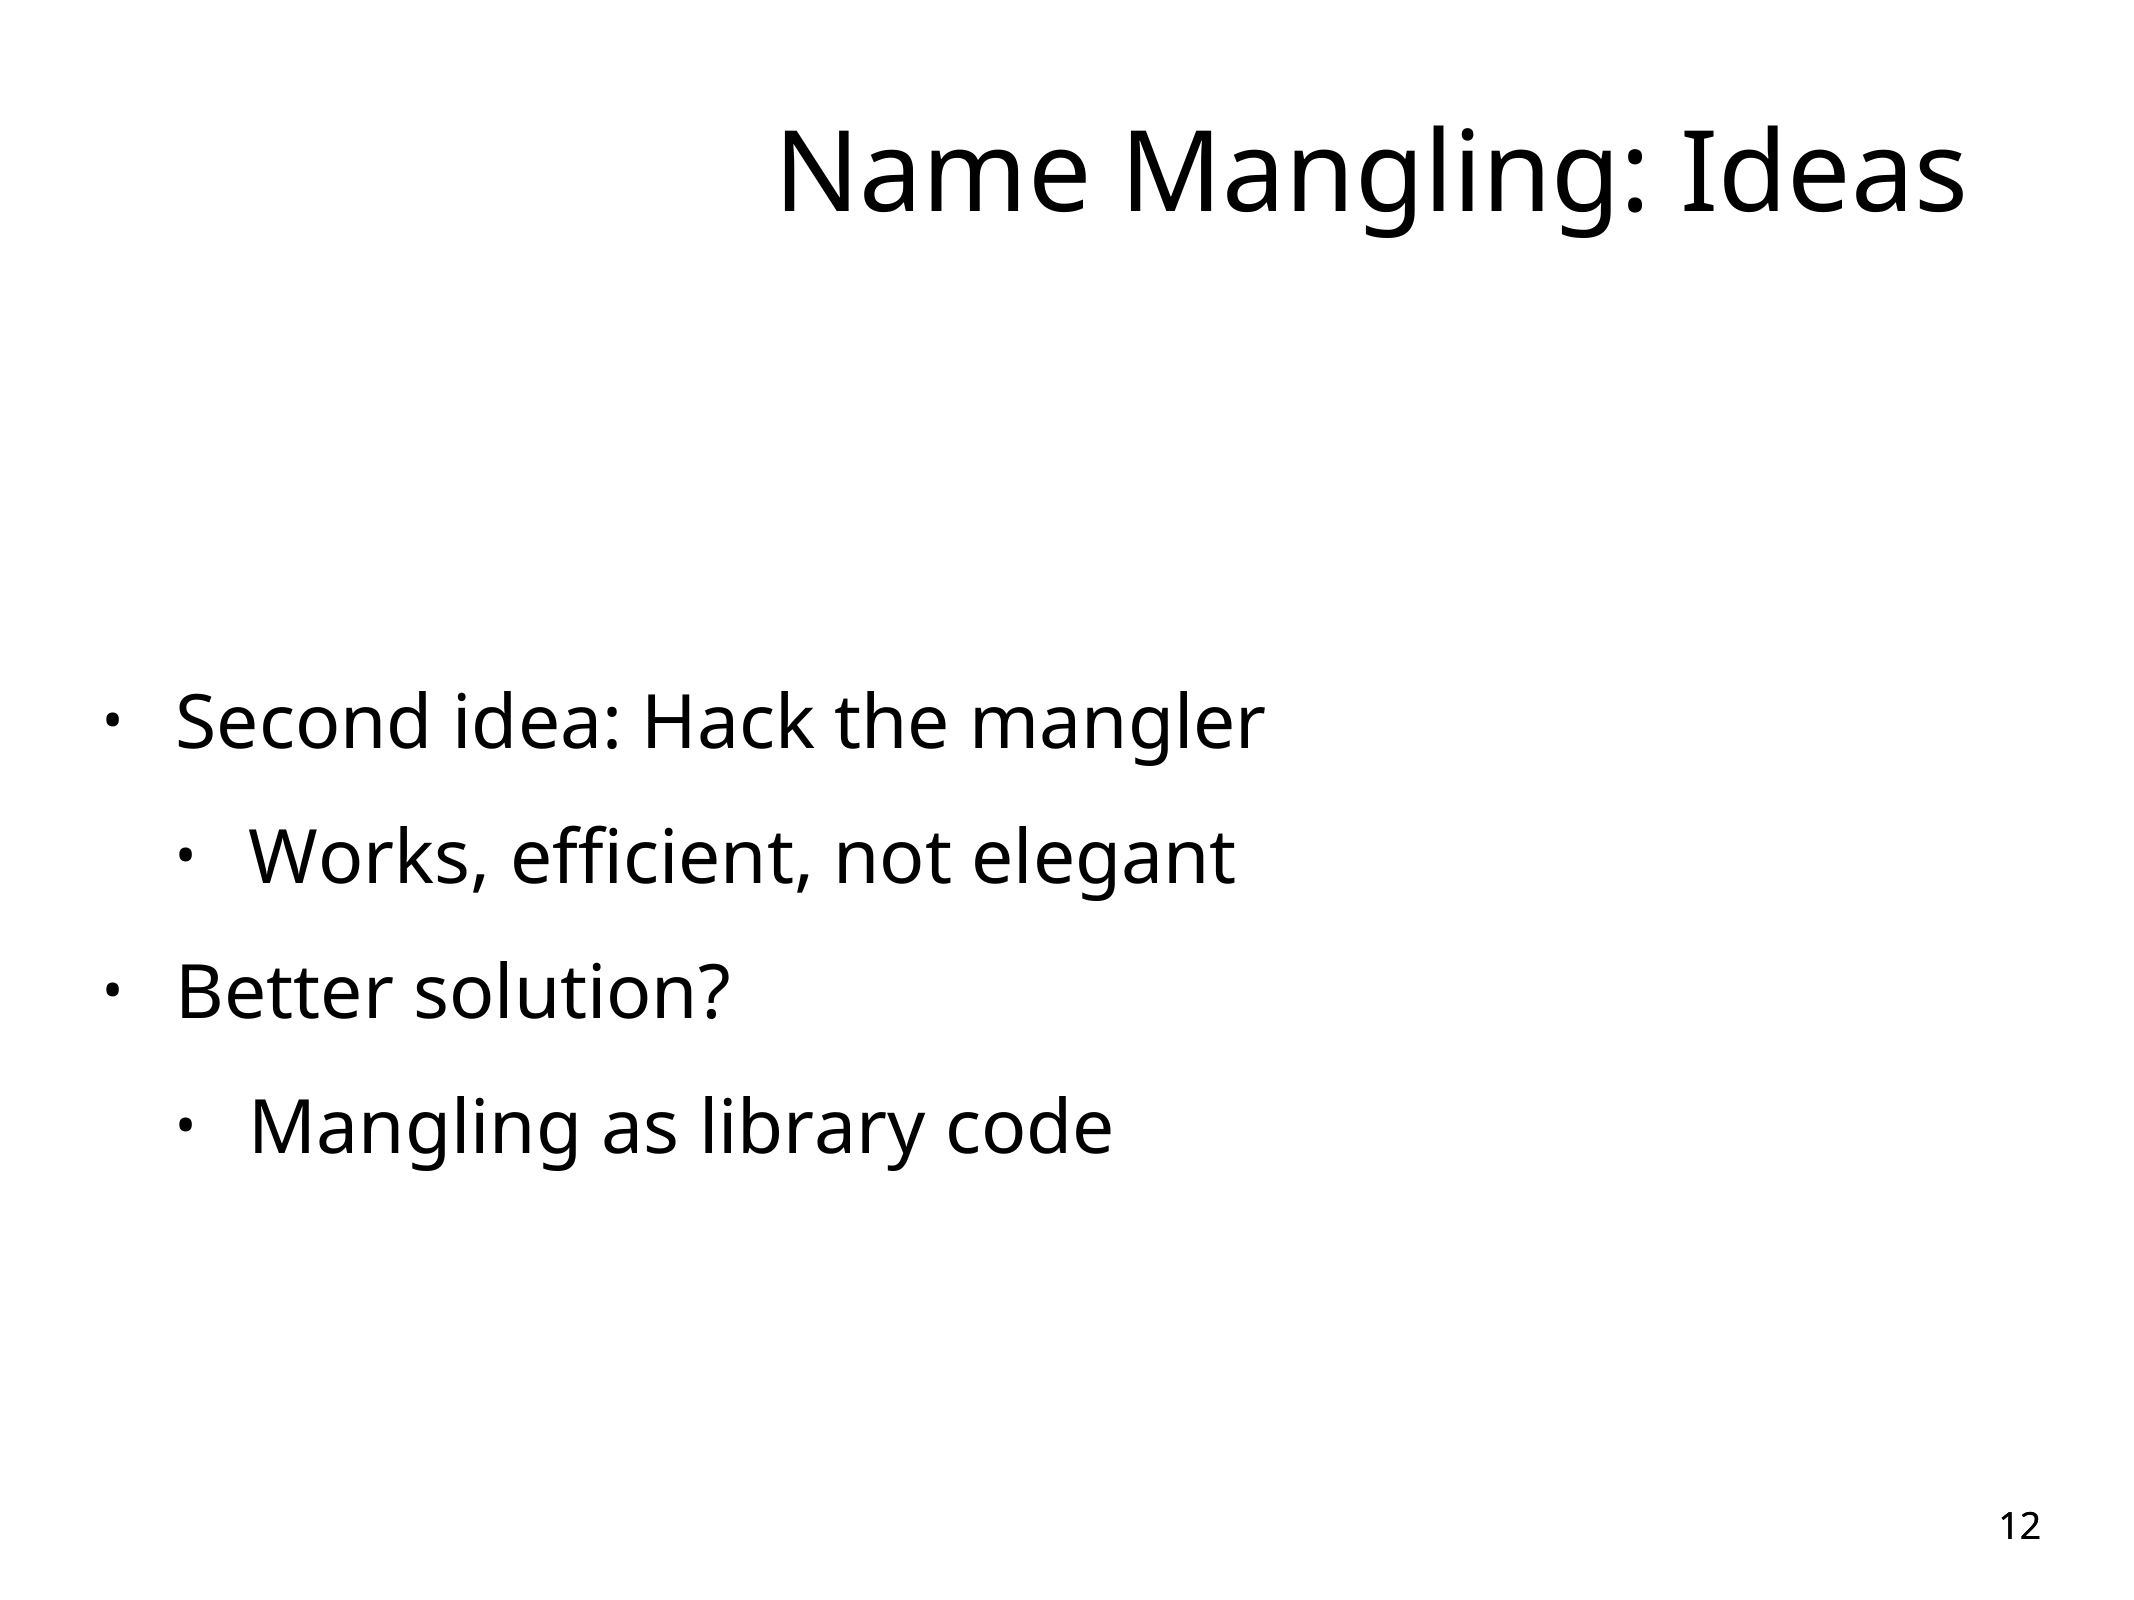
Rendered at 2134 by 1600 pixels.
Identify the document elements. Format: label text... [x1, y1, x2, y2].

title Name Mangling: Ideas [156, 72, 1978, 261]
list Second idea: Hack the mangler Works, efficient, not elegant Better solution? Mangling as library code [94, 332, 2039, 1509]
text_box <number> [1985, 1493, 2055, 1557]
